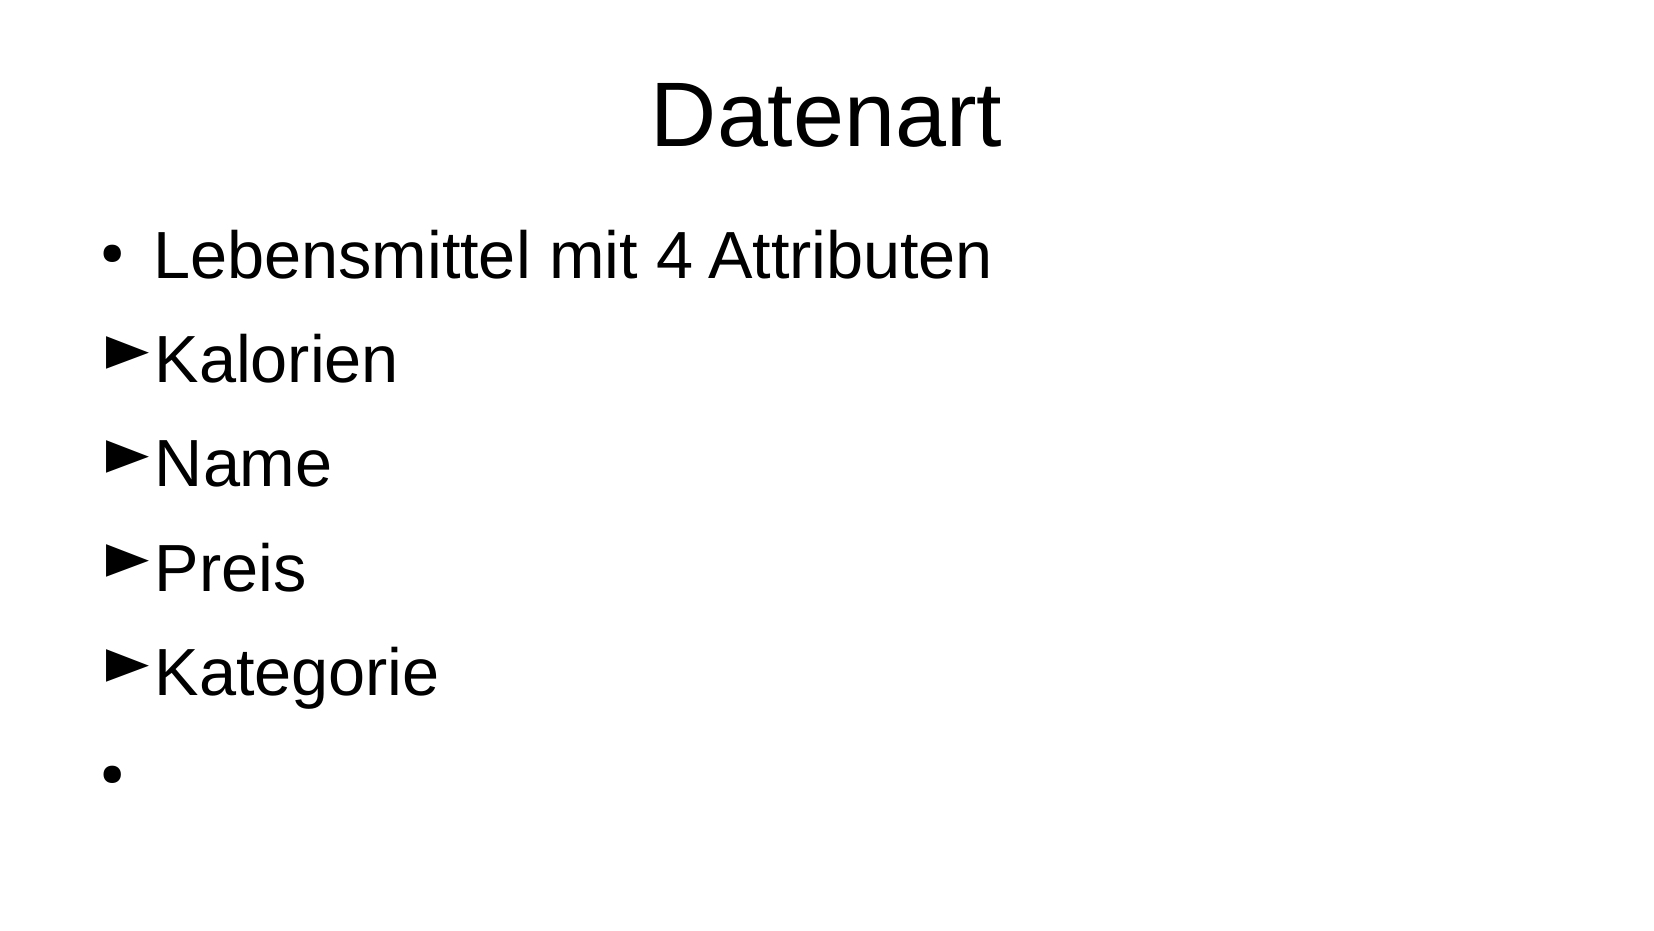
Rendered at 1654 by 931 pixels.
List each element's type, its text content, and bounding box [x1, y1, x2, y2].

title Datenart [82, 37, 1571, 193]
list Lebensmittel mit 4 Attributen Kalorien Name Preis Kategorie [82, 217, 1571, 758]
